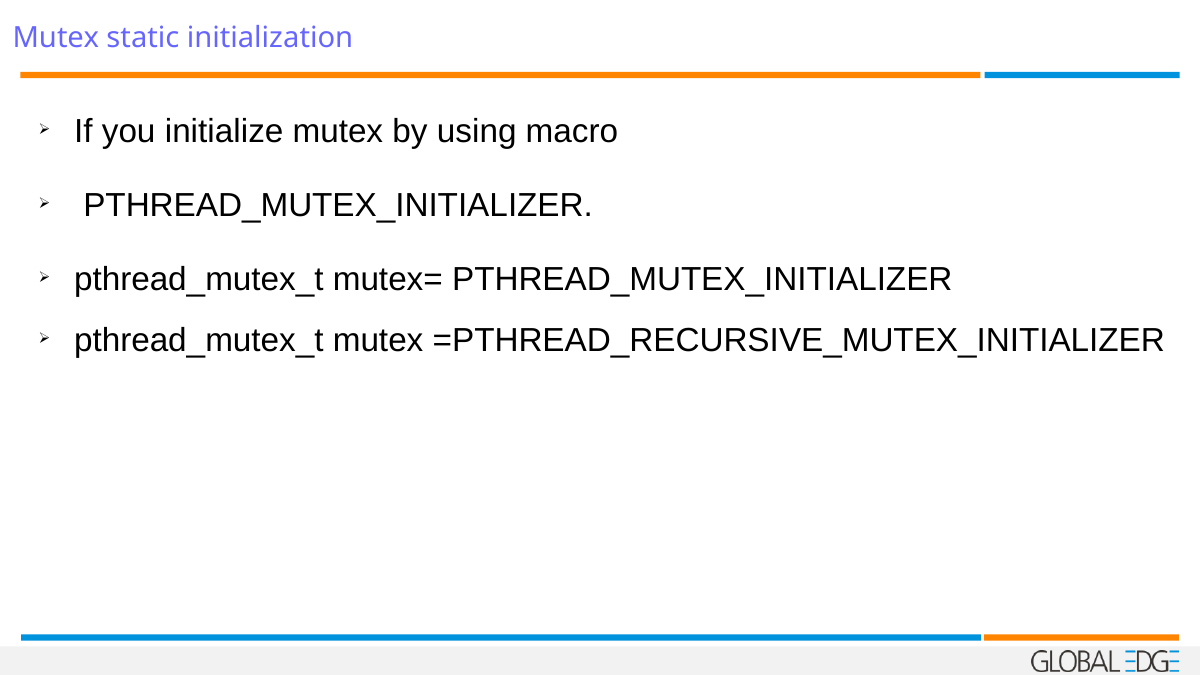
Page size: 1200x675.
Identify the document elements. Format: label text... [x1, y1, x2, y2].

text_box If you initialize mutex by using macro PTHREAD_MUTEX_INITIALIZER. pthread_mutex_t mutex= PTHREAD_MUTEX_INITIALIZER pthread_mutex_t mutex =PTHREAD_RECURSIVE_MUTEX_INITIALIZER [23, 104, 1185, 602]
title Mutex static initialization [12, 9, 1088, 63]
picture [1031, 650, 1179, 672]
